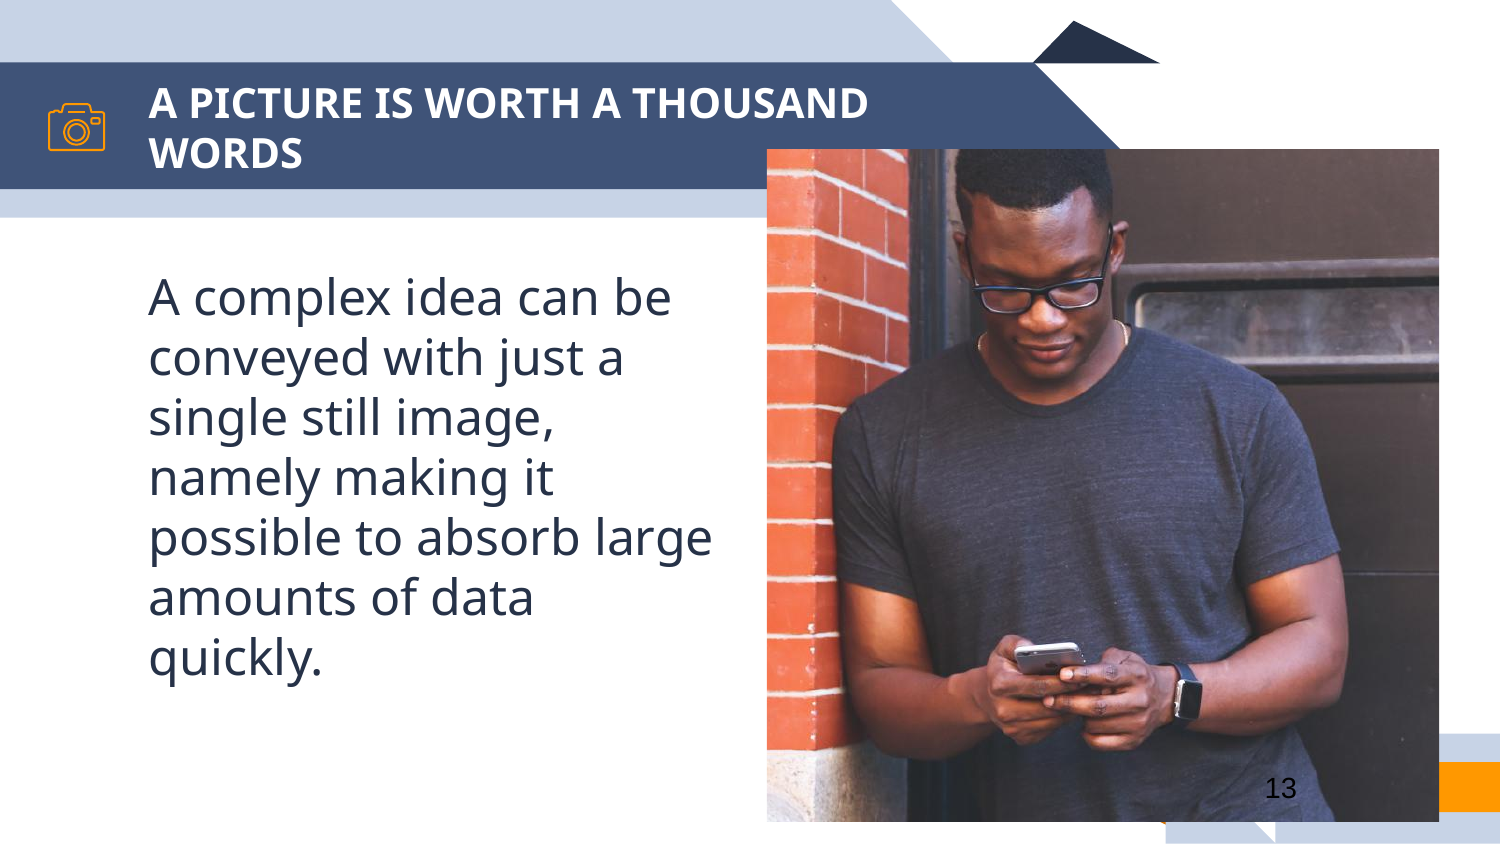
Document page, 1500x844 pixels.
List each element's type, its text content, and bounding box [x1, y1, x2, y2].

slide_number <numer> [1249, 760, 1494, 813]
picture [766, 149, 1440, 822]
title A PICTURE IS WORTH A THOUSAND WORDS [133, 64, 1035, 190]
list A complex idea can be conveyed with just a single still image, namely making it possible to absorb large amounts of data quickly. [133, 217, 739, 734]
